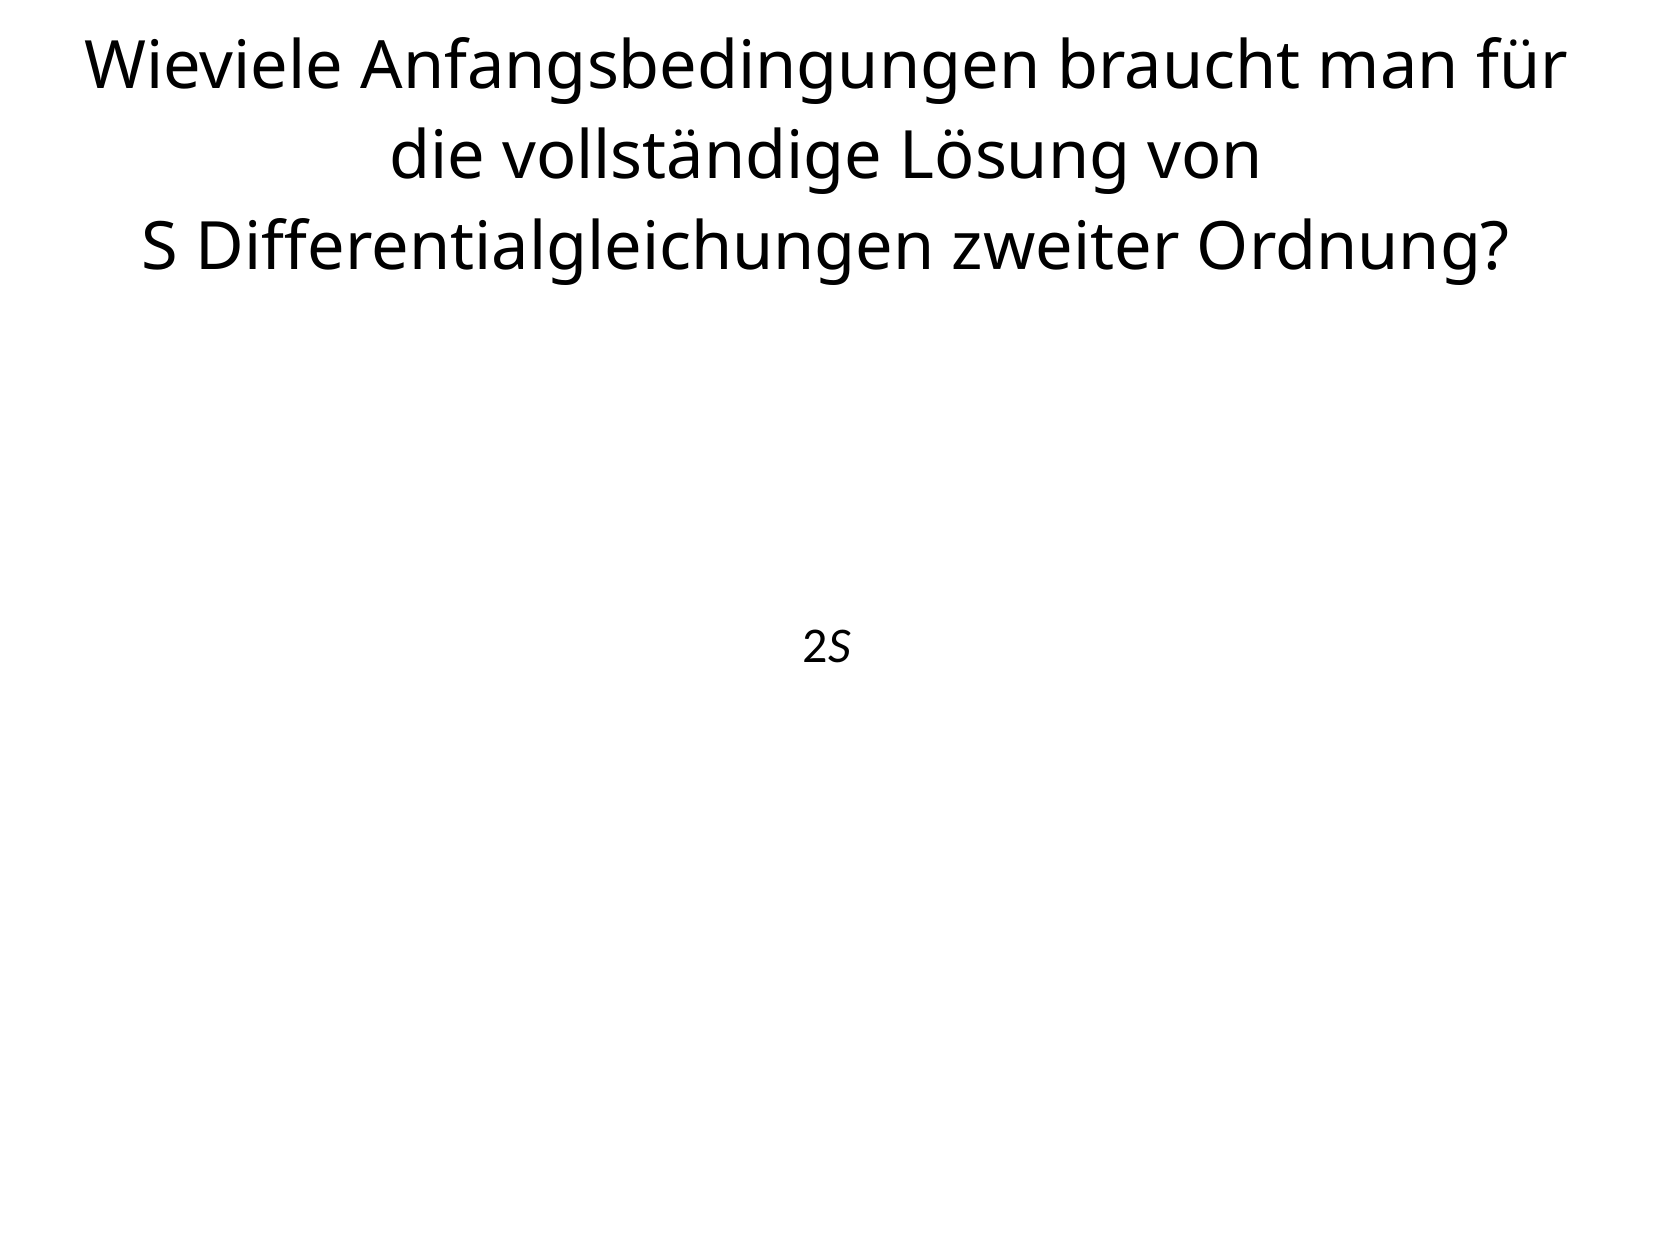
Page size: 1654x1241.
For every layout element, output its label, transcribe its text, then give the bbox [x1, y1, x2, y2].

subtitle 2S [82, 290, 1571, 1010]
title Wieviele Anfangsbedingungen braucht man für die vollständige Lösung von S Differentialgleichungen zweiter Ordnung? [82, 19, 1571, 287]
